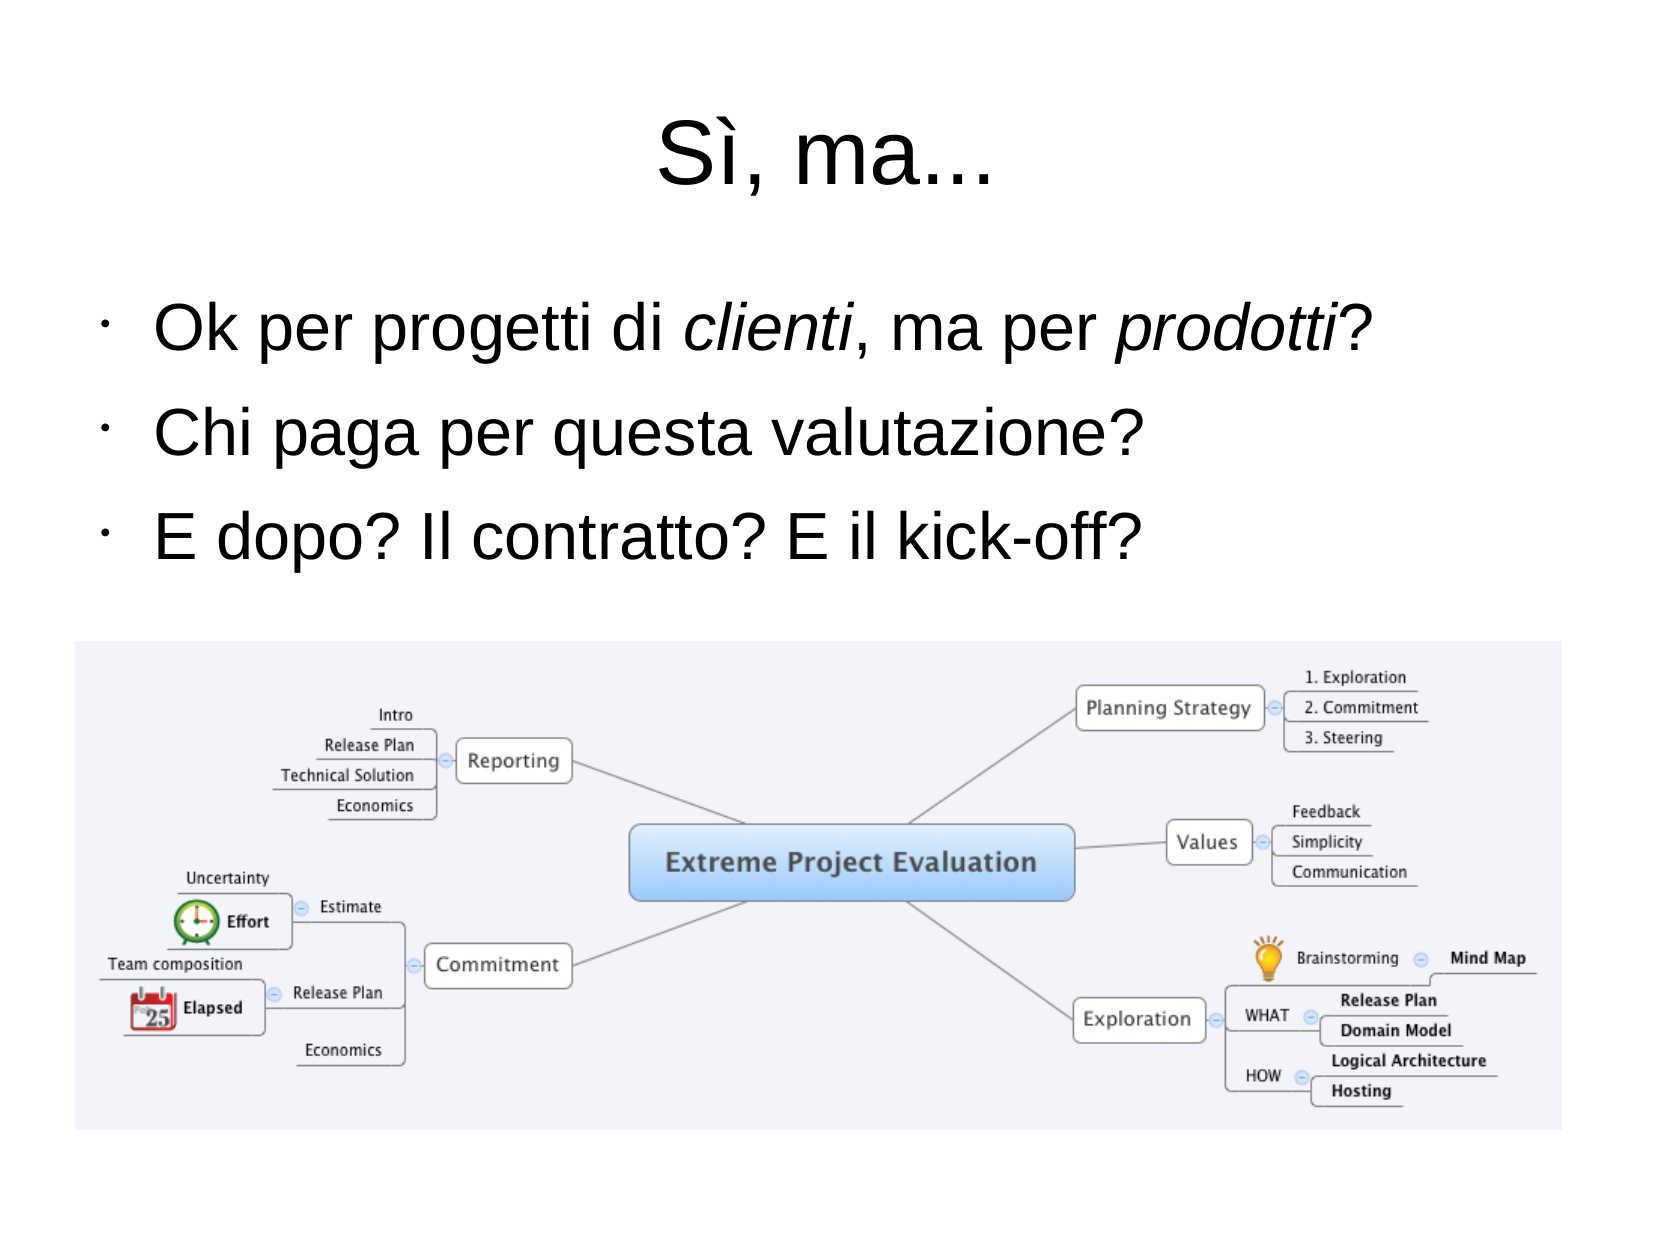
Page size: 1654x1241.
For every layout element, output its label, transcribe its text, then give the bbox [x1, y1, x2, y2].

picture [75, 641, 1562, 1130]
title Sì, ma... [82, 49, 1571, 257]
list Ok per progetti di clienti, ma per prodotti? Chi paga per questa valutazione? E dopo? Il contratto? E il kick-off? [82, 290, 1571, 1109]
